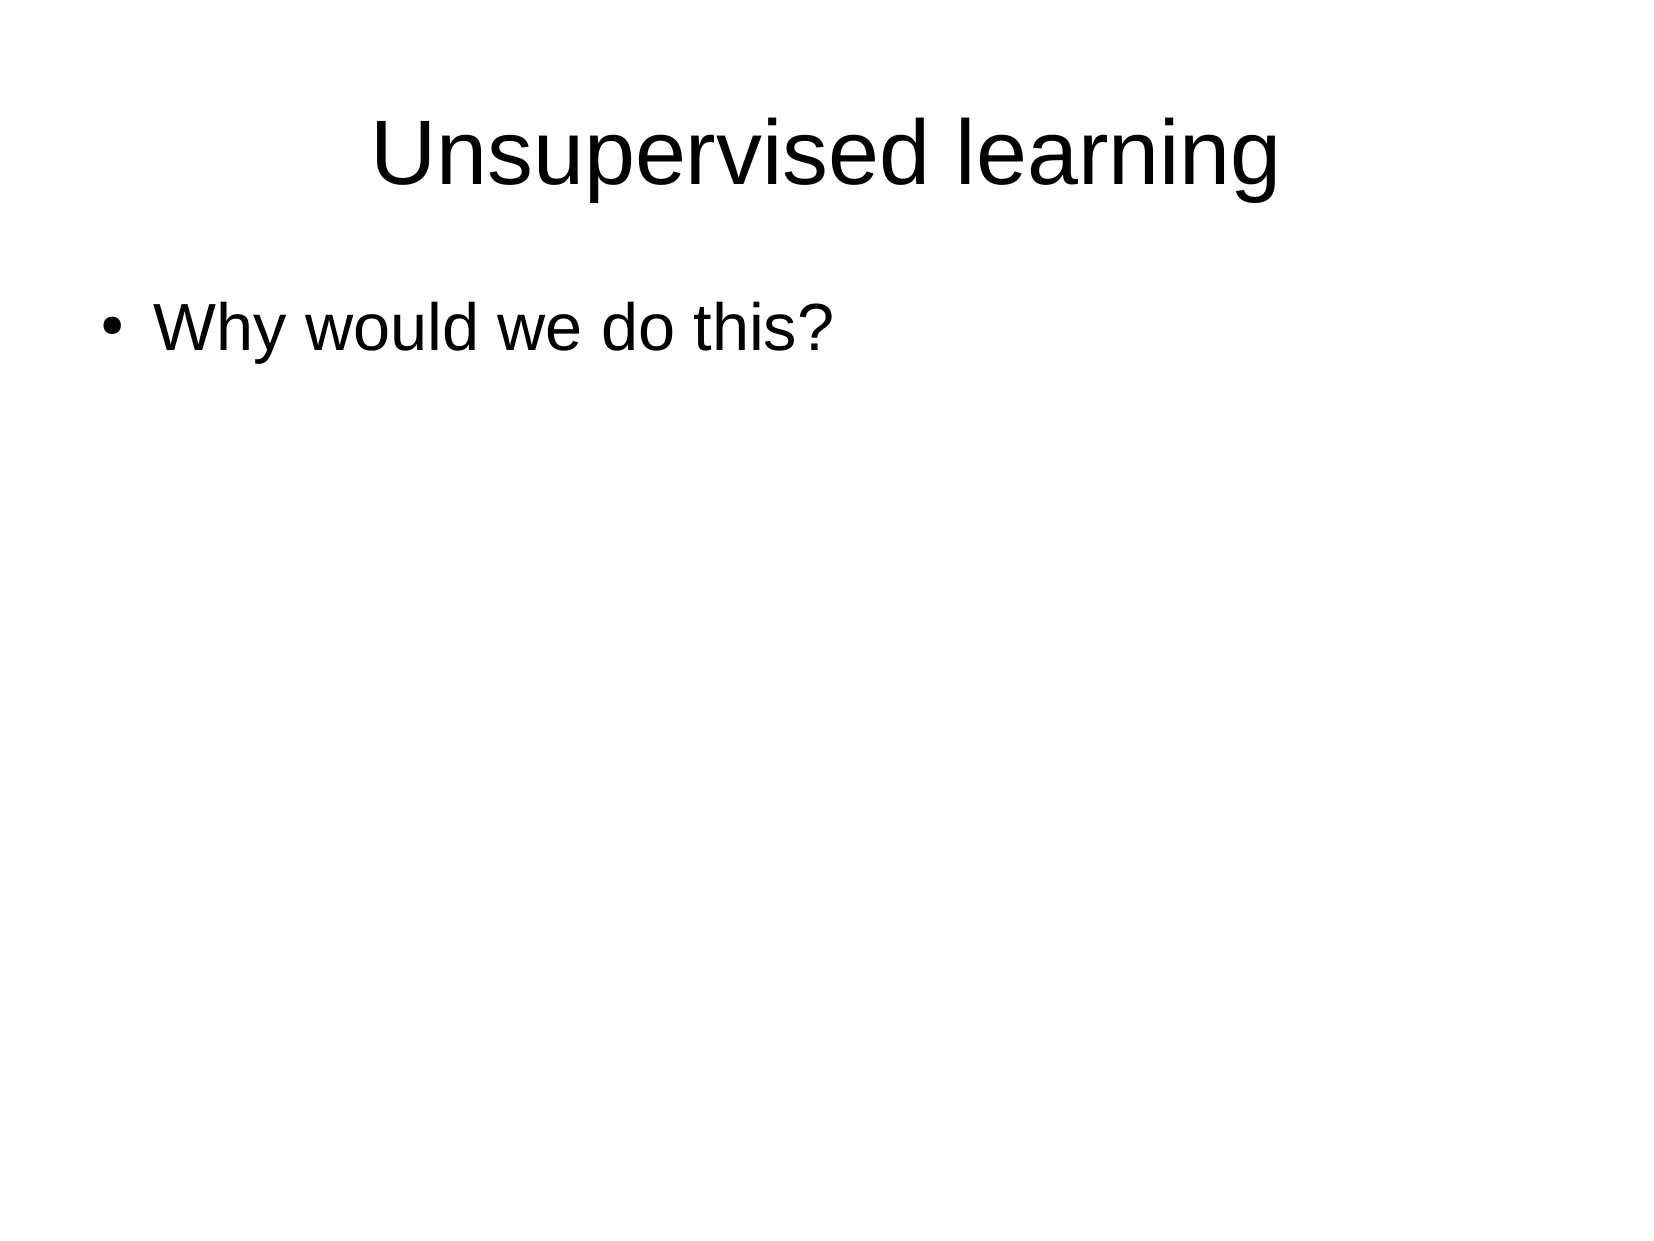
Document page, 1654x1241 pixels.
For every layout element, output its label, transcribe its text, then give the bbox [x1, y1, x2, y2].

title Unsupervised learning [82, 49, 1571, 257]
list Why would we do this? [82, 290, 1571, 1010]
